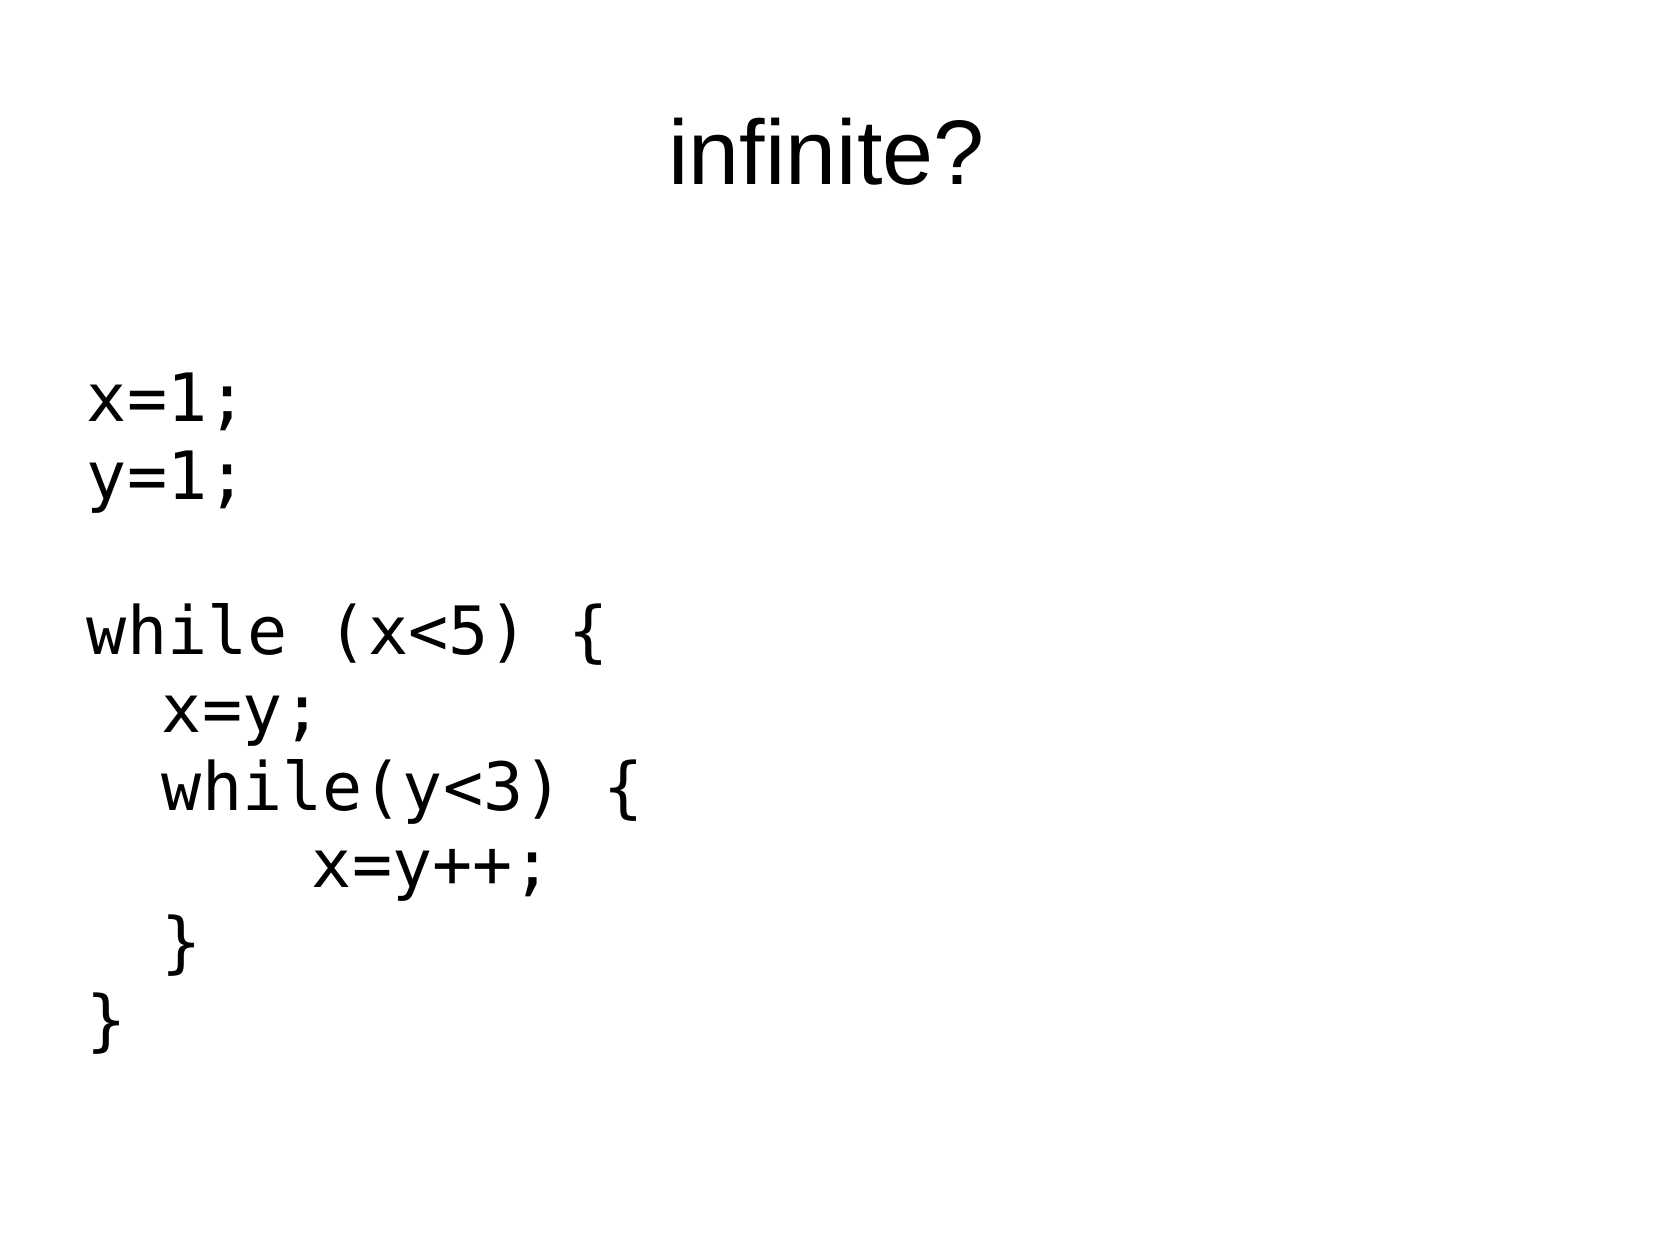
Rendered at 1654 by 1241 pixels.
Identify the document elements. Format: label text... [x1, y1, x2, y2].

subtitle x=1; y=1; while (x<5) { x=y; while(y<3) { x=y++; } } [86, 300, 1576, 1119]
title infinite? [82, 49, 1571, 257]
